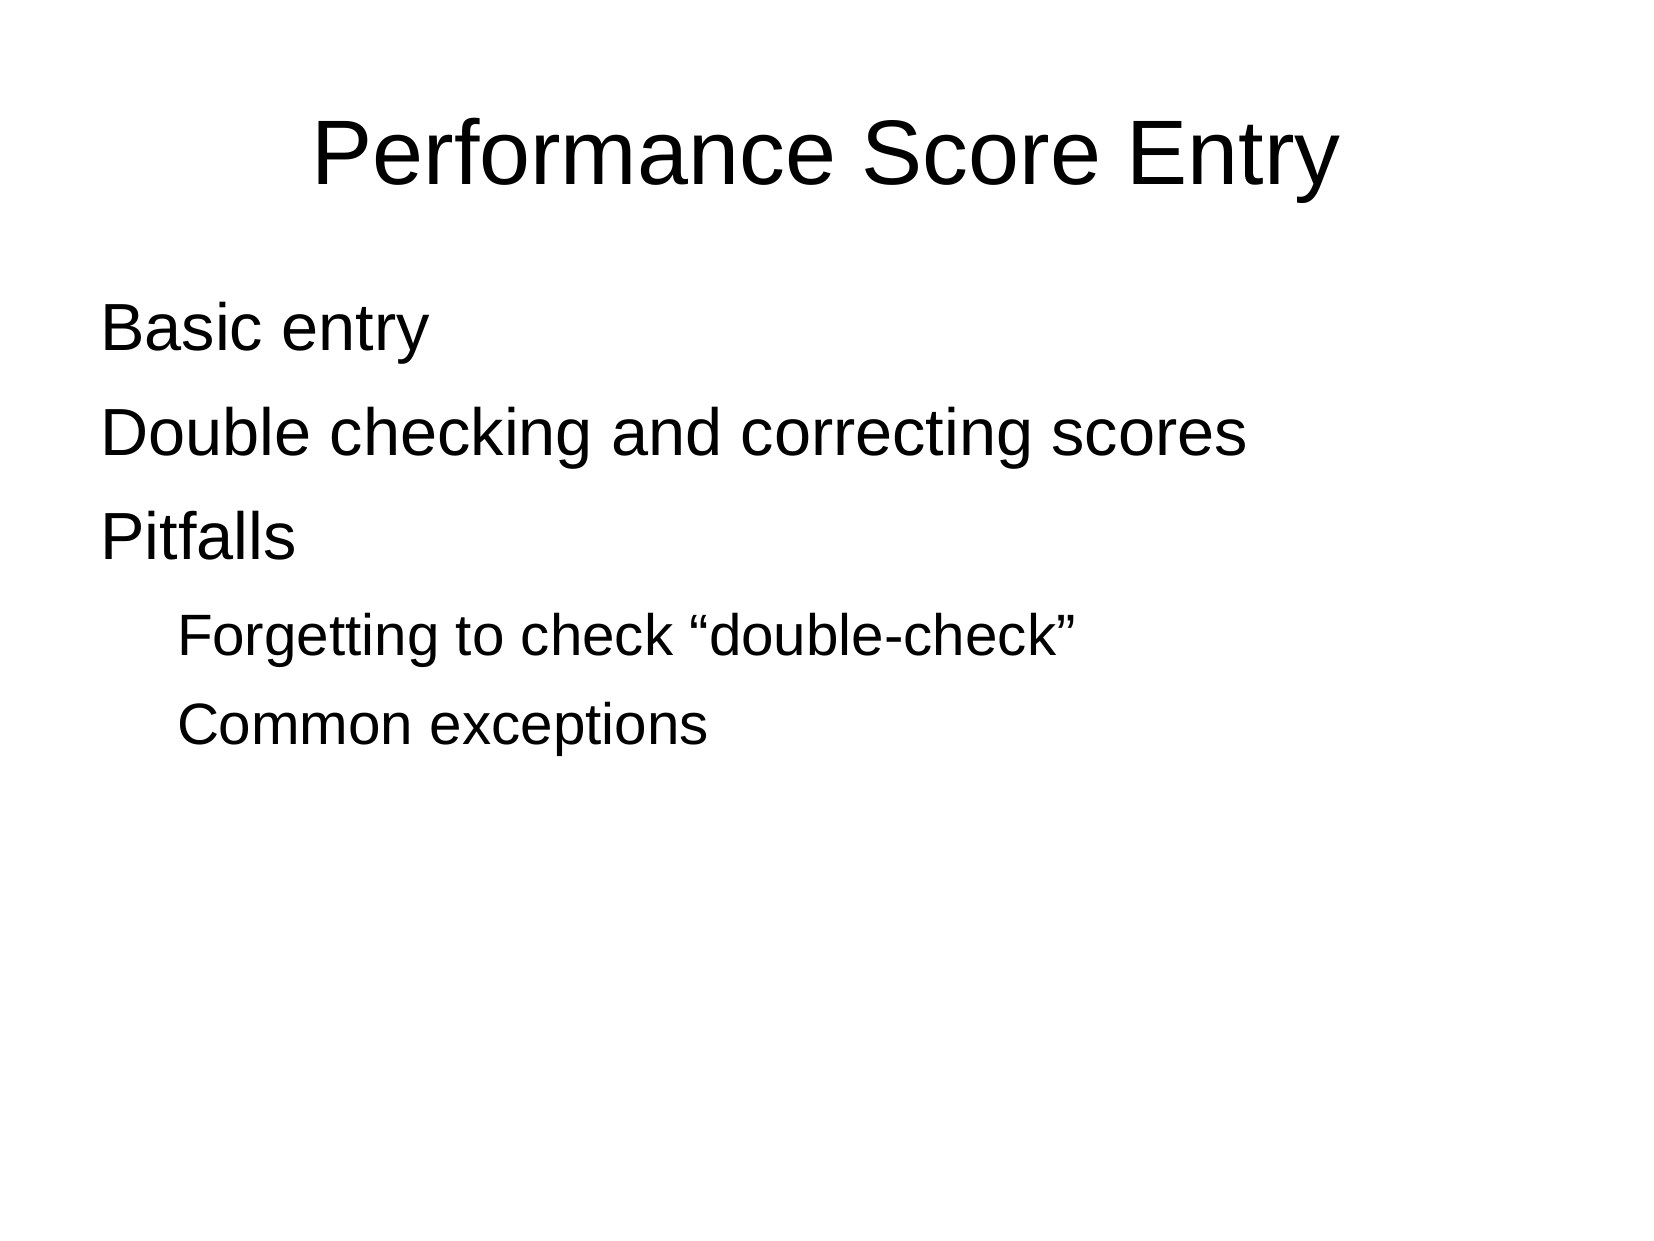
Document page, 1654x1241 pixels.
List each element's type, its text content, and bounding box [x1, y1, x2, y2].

title Performance Score Entry [82, 49, 1571, 257]
list Basic entry Double checking and correcting scores Pitfalls Forgetting to check “double-check” Common exceptions [82, 290, 1571, 1109]
